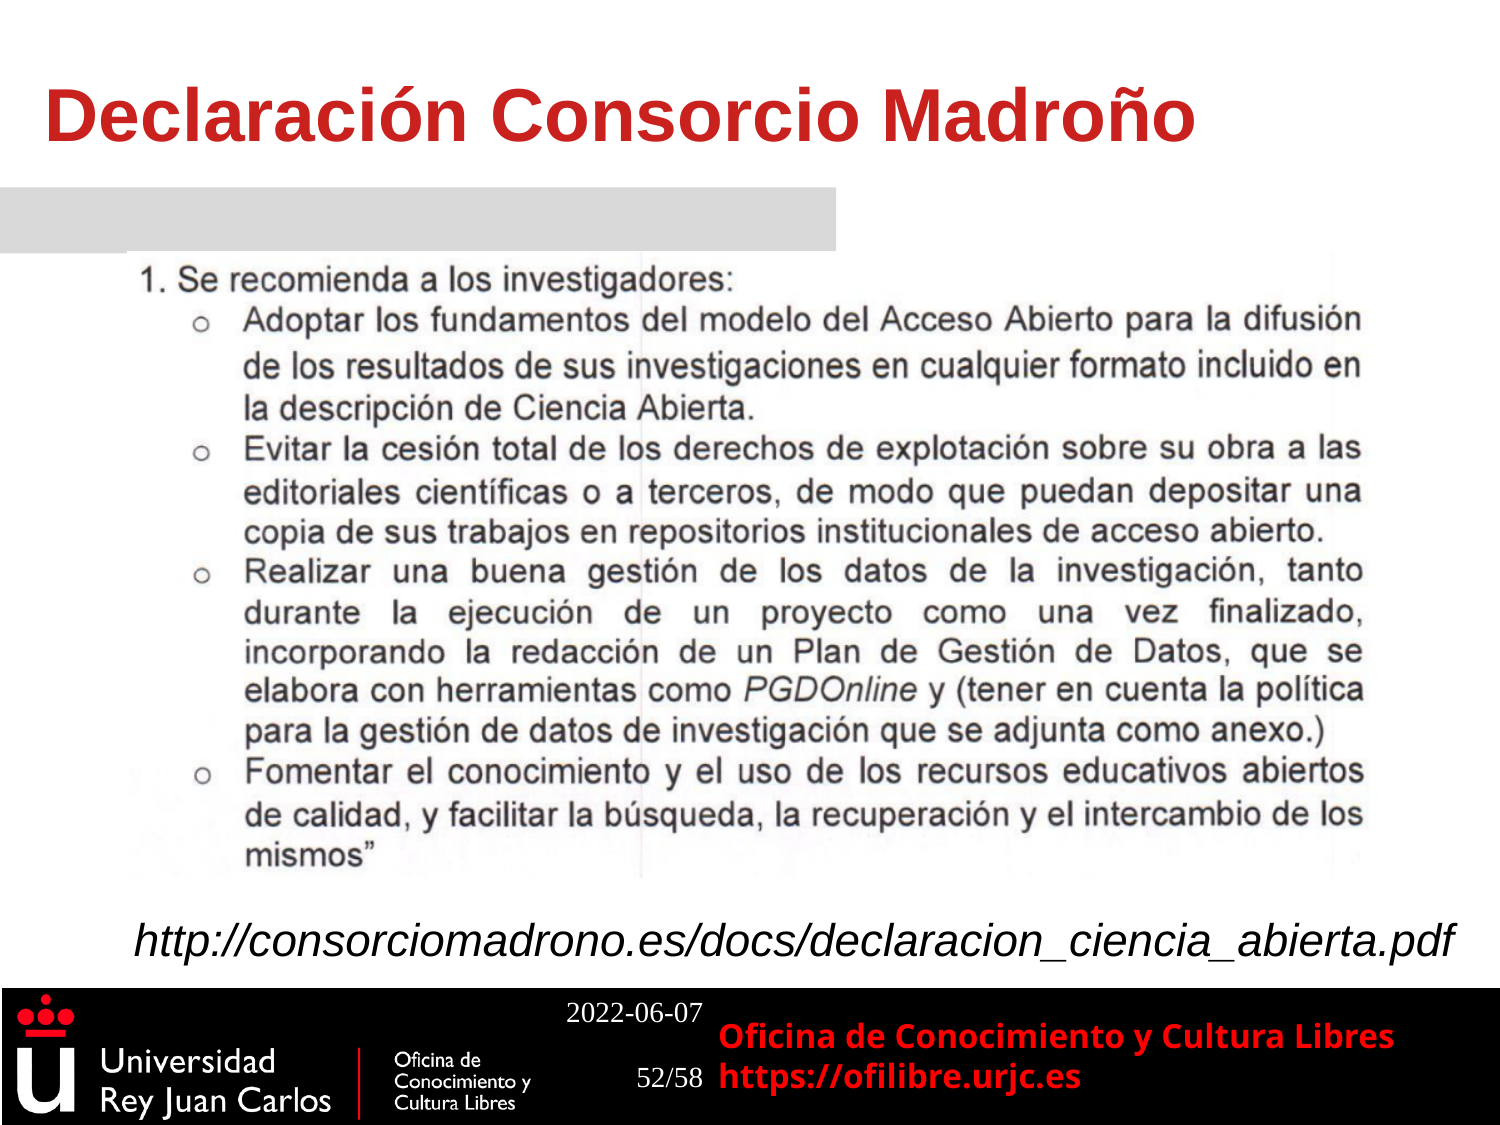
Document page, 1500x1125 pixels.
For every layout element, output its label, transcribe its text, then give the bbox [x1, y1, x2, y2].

title [75, 7, 1425, 196]
text_box http://consorciomadrono.es/docs/declaracion_ciencia_abierta.pdf [15, 690, 1471, 1055]
text_box Declaración Consorcio Madroño [30, 66, 1381, 249]
picture [17, 1055, 531, 1120]
picture [127, 251, 1378, 878]
text_box [40, 249, 1366, 346]
